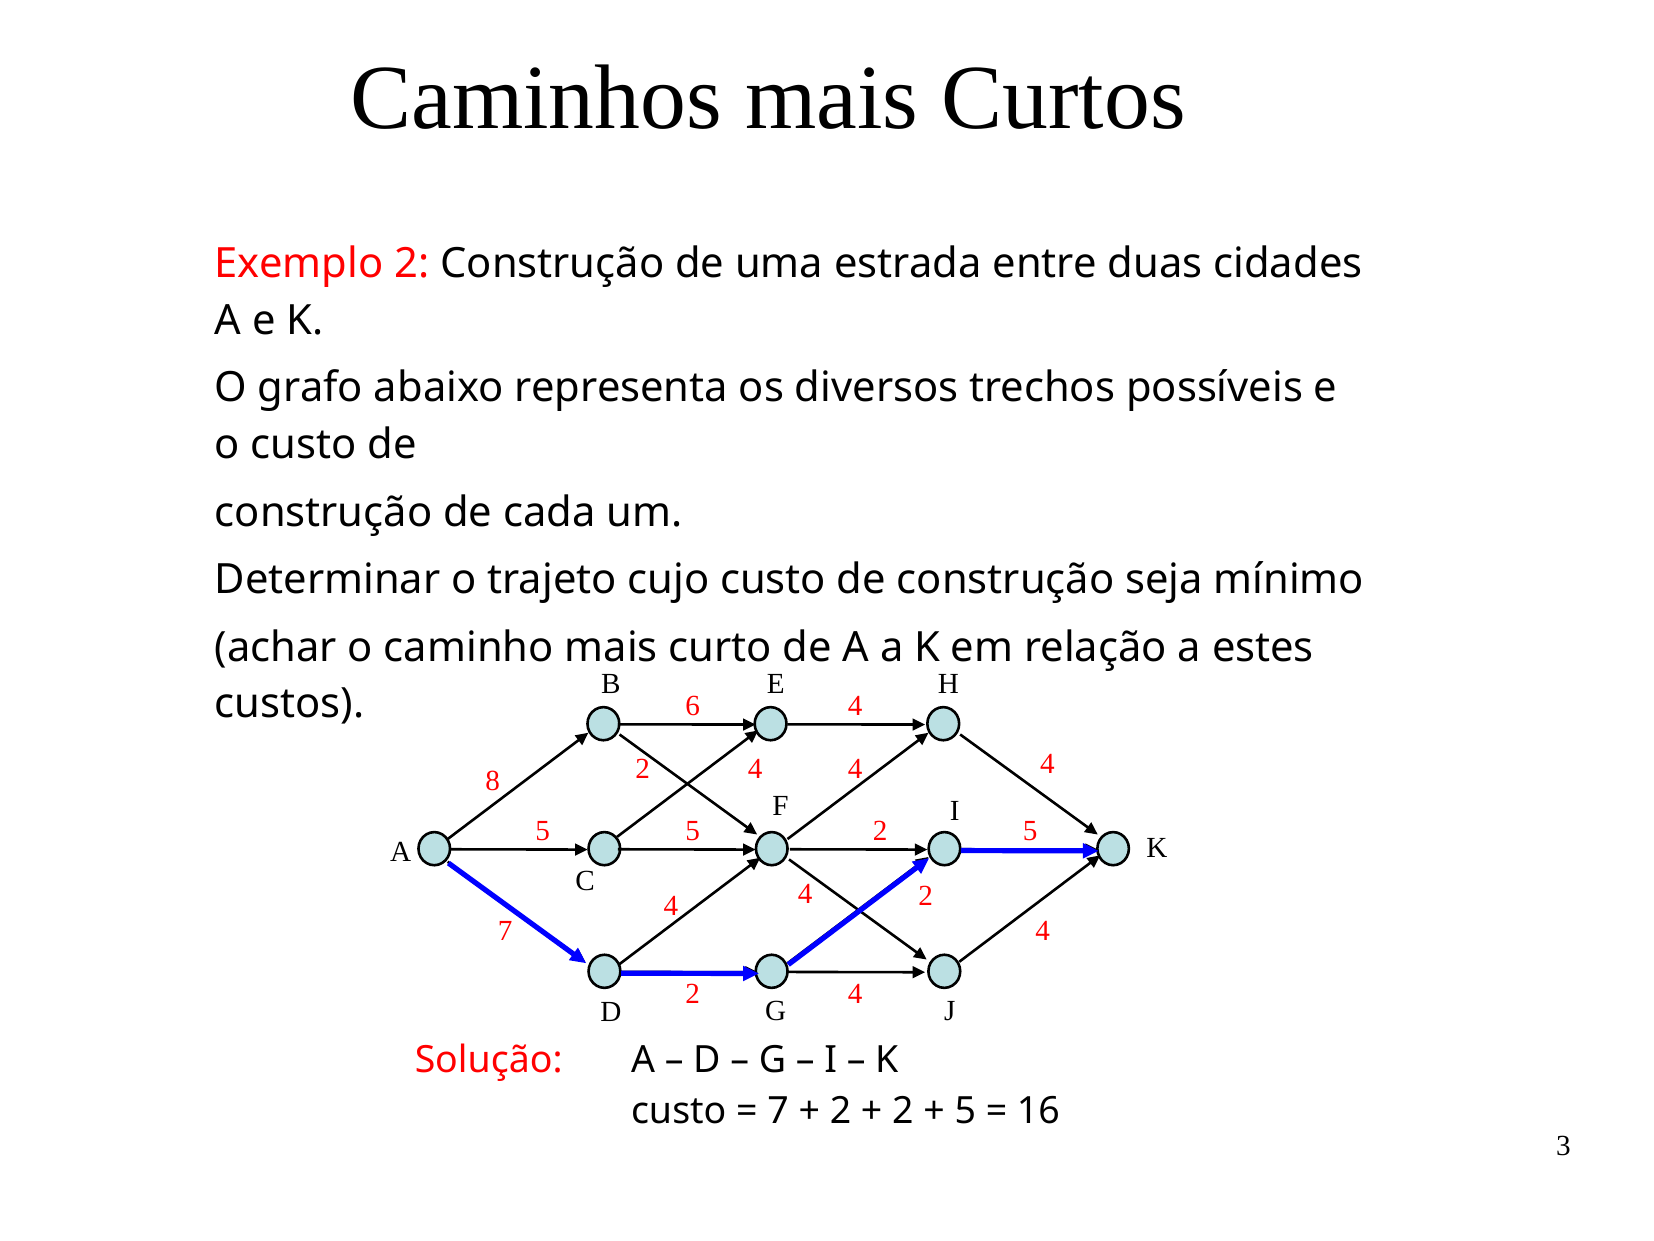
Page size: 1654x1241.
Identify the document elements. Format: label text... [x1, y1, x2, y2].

text_box Solução: A – D – G – I – K custo = 7 + 2 + 2 + 5 = 16 [399, 1025, 1225, 1138]
text_box [588, 832, 620, 864]
text_box 5 [520, 807, 567, 855]
text_box 7 [483, 907, 530, 955]
text_box [587, 708, 620, 741]
text_box 8 [470, 757, 517, 805]
text_box I [934, 786, 973, 835]
title Caminhos mais Curtos [237, 38, 1300, 157]
text_box H [923, 659, 974, 708]
text_box 2 [858, 807, 905, 855]
text_box [754, 708, 787, 741]
text_box Exemplo 2: Construção de uma estrada entre duas cidades A e K. O grafo abaixo representa os diversos trechos possíveis e o custo de construção de cada um. Determinar o trajeto cujo custo de construção seja mínimo (achar o caminho mais curto de A a K em relação a estes custos). [200, 225, 1388, 526]
text_box J [929, 986, 974, 1025]
text_box 6 [670, 682, 717, 730]
text_box 4 [833, 744, 880, 793]
text_box 4 [1020, 907, 1067, 955]
text_box [755, 832, 788, 866]
text_box A [375, 827, 425, 876]
text_box E [752, 659, 802, 708]
text_box 4 [833, 969, 880, 1018]
text_box [1097, 832, 1129, 866]
text_box 4 [733, 744, 780, 793]
text_box G [750, 986, 803, 1025]
text_box 2 [903, 871, 950, 920]
text_box 5 [670, 807, 717, 855]
text_box F [757, 782, 805, 830]
text_box [928, 954, 961, 986]
text_box [927, 708, 960, 741]
text_box K [1131, 824, 1181, 872]
text_box [425, 832, 450, 866]
text_box [928, 835, 961, 866]
text_box [588, 954, 621, 987]
text_box 4 [648, 882, 695, 930]
text_box 5 [1008, 807, 1055, 848]
text_box C [560, 857, 612, 905]
text_box 4 [1025, 739, 1072, 788]
text_box 2 [620, 744, 667, 793]
text_box 4 [783, 869, 830, 918]
text_box D [585, 987, 637, 1025]
text_box 7 [515, 907, 530, 918]
text_box 4 [833, 682, 880, 730]
text_box B [586, 659, 636, 708]
text_box 2 [670, 976, 717, 1018]
text_box [755, 954, 788, 986]
